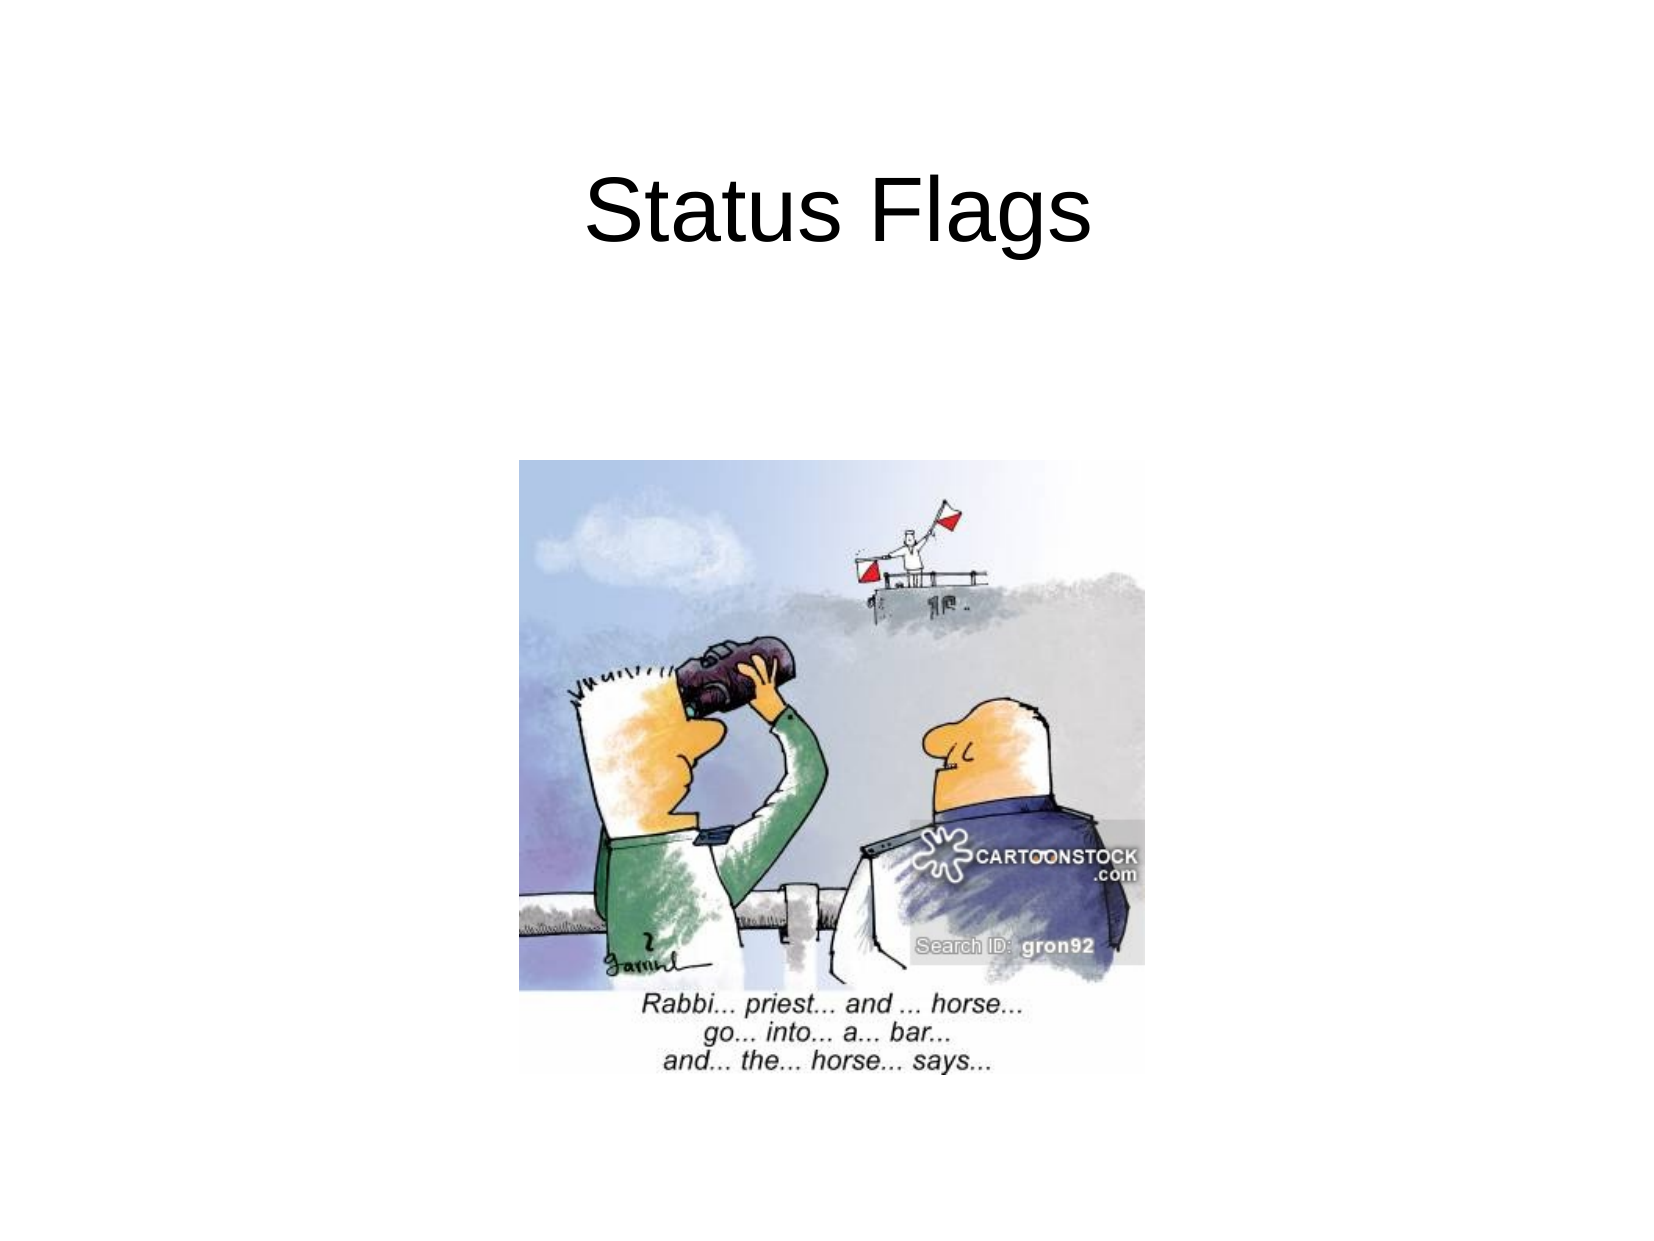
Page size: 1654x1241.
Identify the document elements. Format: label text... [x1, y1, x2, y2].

picture [519, 460, 1145, 1075]
title Status Flags [94, 106, 1583, 314]
